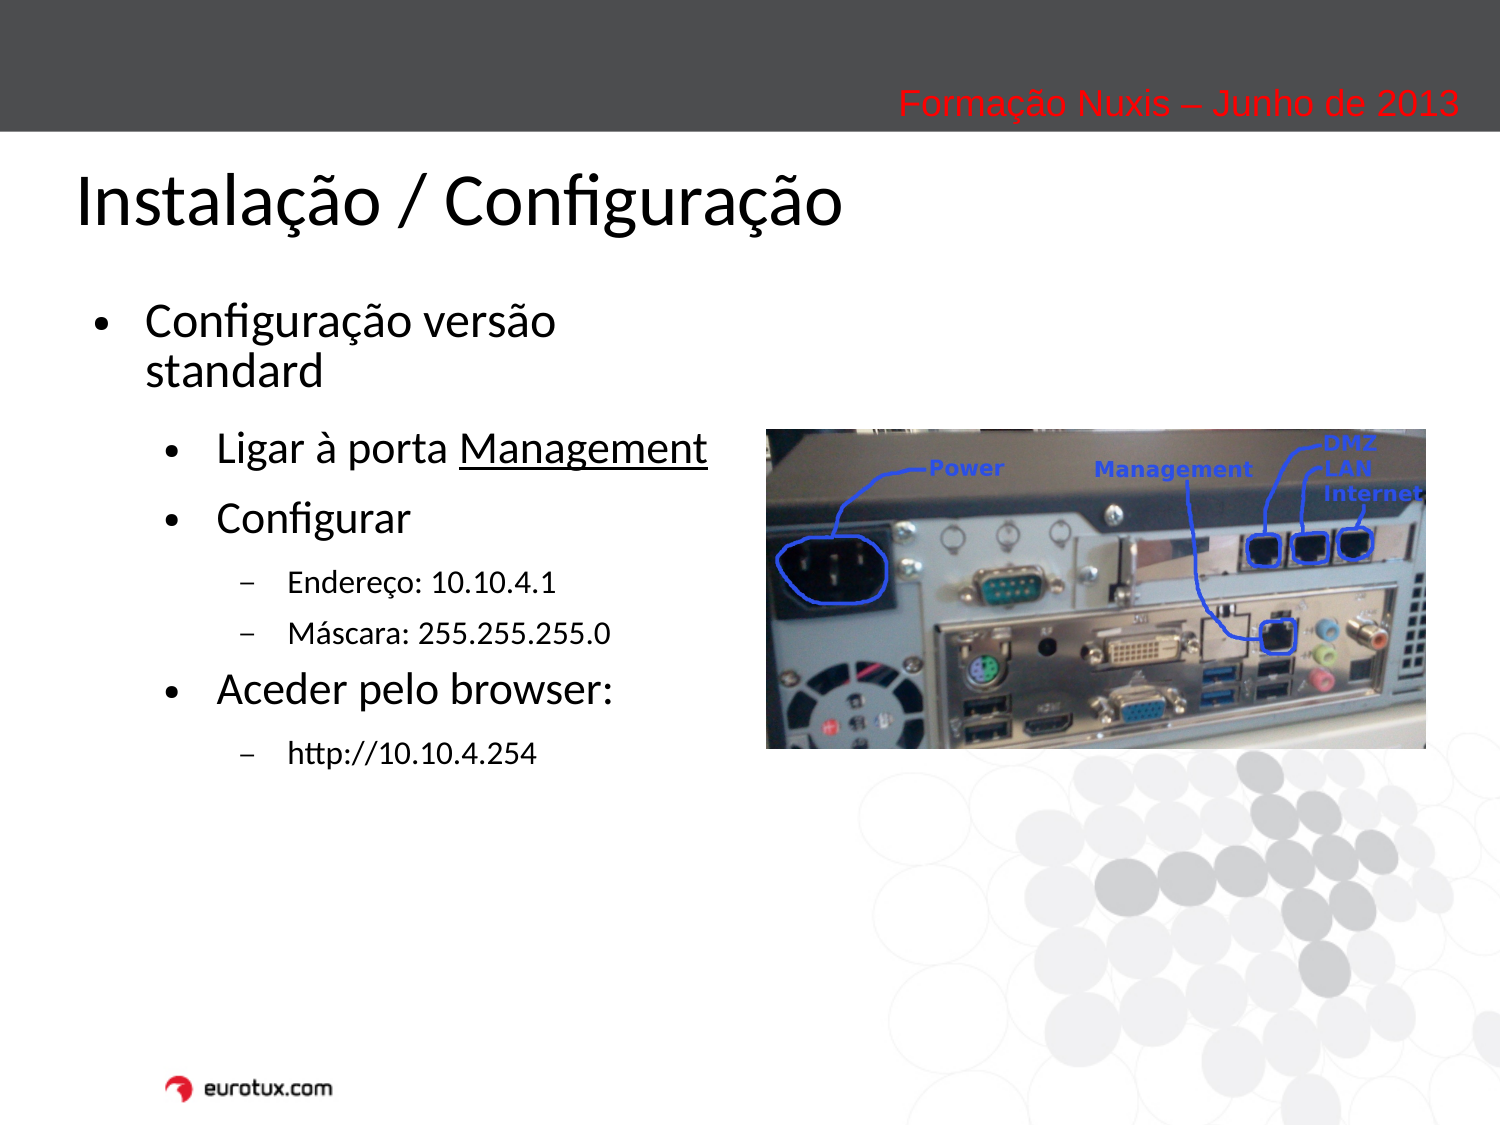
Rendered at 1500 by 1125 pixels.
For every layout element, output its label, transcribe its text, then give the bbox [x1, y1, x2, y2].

title Instalação / Configuração [75, 112, 1425, 301]
picture [0, 0, 1500, 1125]
list Configuração versão standard Ligar à porta Management Configurar Endereço: 10.10.4.1 Máscara: 255.255.255.0 Aceder pelo browser: http://10.10.4.254 [75, 299, 734, 953]
